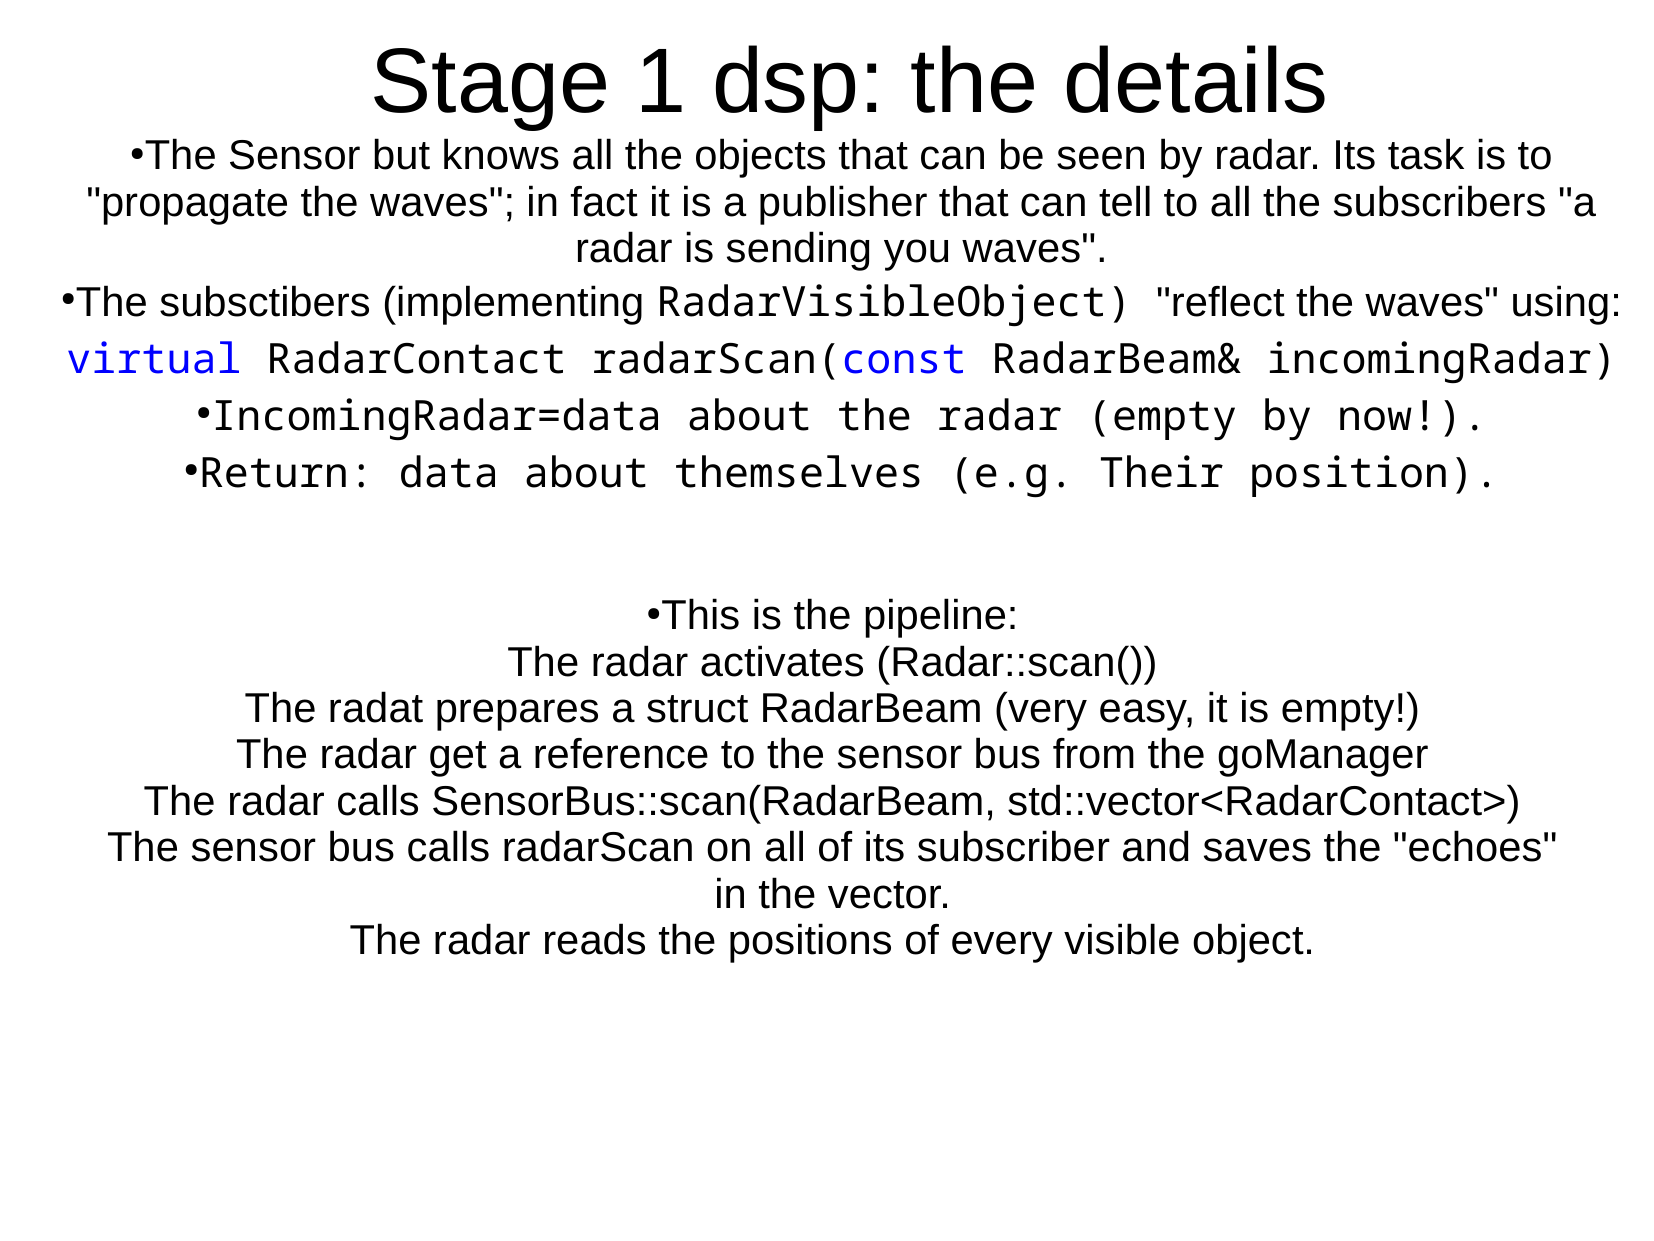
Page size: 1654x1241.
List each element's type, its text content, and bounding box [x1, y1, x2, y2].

subtitle The Sensor but knows all the objects that can be seen by radar. Its task is to "propagate the waves"; in fact it is a publisher that can tell to all the subscribers "a radar is sending you waves". The subsctibers (implementing RadarVisibleObject) "reflect the waves" using: virtual RadarContact radarScan(const RadarBeam& incomingRadar) IncomingRadar=data about the radar (empty by now!). Return: data about themselves (e.g. Their position). [59, 59, 1625, 600]
title This is the pipeline: The radar activates (Radar::scan()) The radat prepares a struct RadarBeam (very easy, it is empty!) The radar get a reference to the sensor bus from the goManager The radar calls SensorBus::scan(RadarBeam, std::vector<RadarContact>) The sensor bus calls radarScan on all of its subscriber and saves the "echoes" in the vector. The radar reads the positions of every visible object. [88, 590, 1577, 965]
title Stage 1 dsp: the details [106, 0, 1595, 59]
